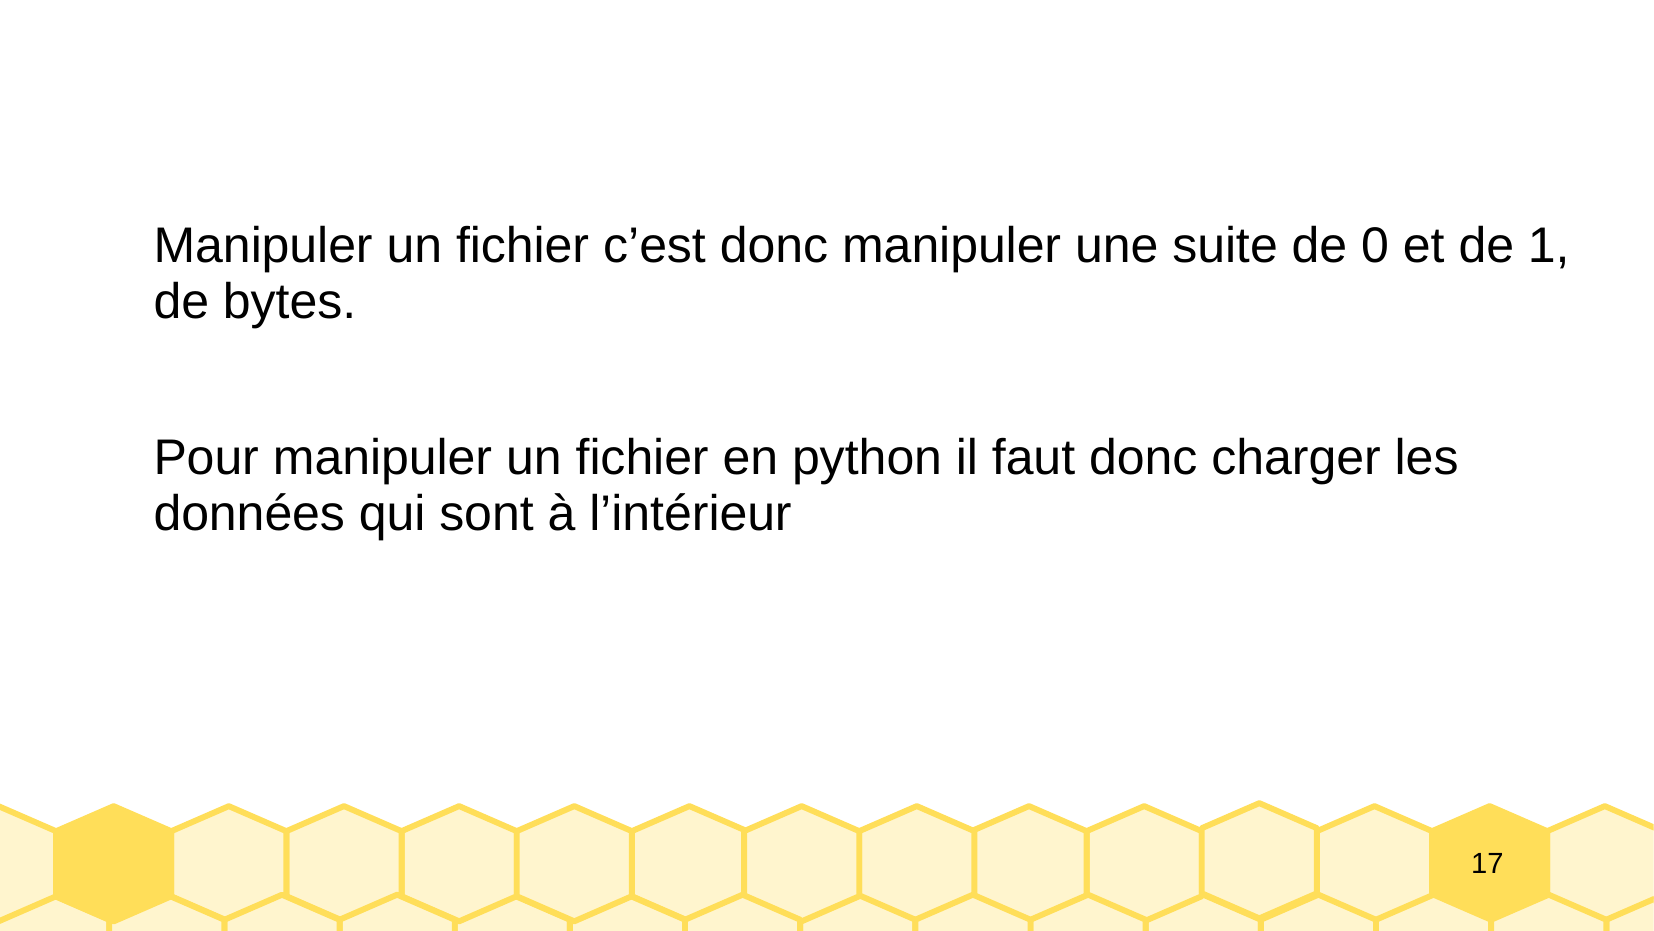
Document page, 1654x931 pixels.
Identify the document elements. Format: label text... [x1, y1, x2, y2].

list Manipuler un fichier c’est donc manipuler une suite de 0 et de 1, de bytes. Pour manipuler un fichier en python il faut donc charger les données qui sont à l’intérieur [82, 217, 1571, 758]
